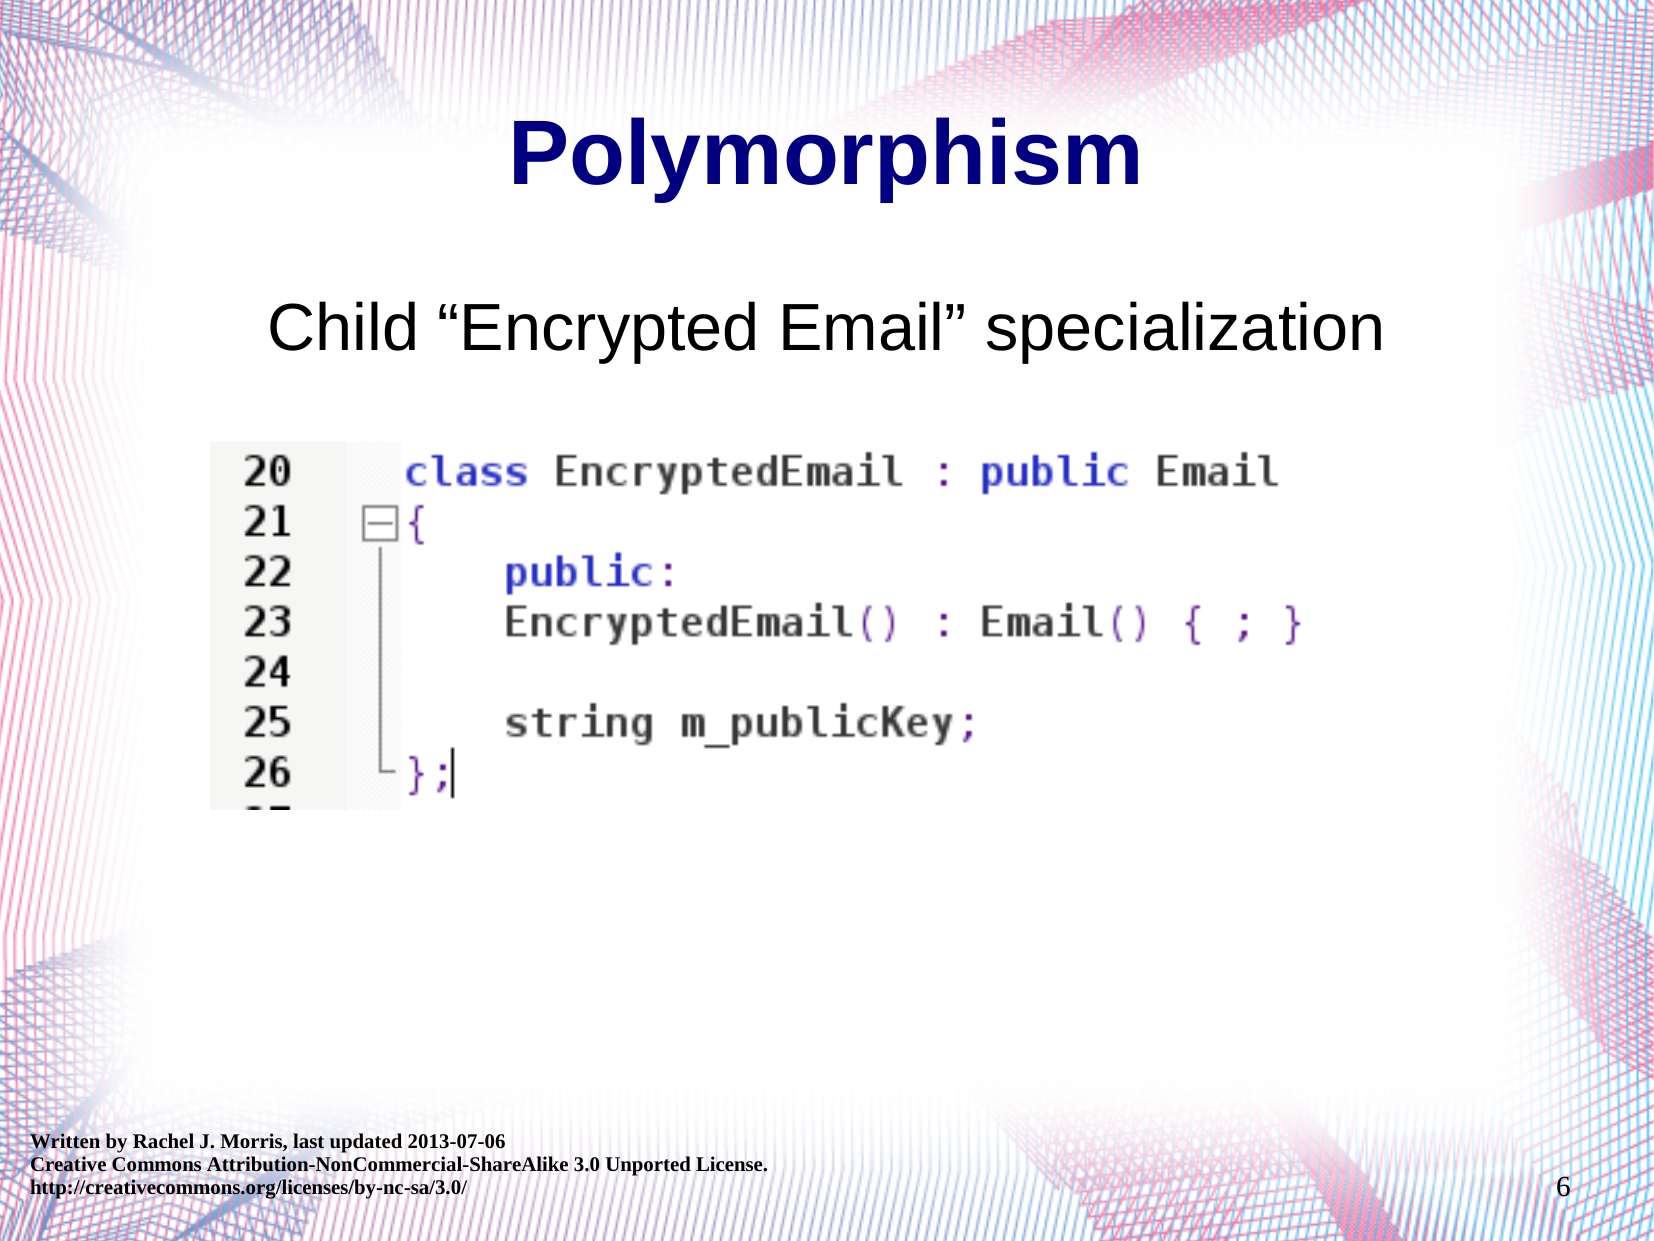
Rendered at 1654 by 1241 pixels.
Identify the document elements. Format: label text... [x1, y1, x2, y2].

title Polymorphism [82, 49, 1571, 257]
list Child “Encrypted Email” specialization [82, 290, 1571, 496]
picture [0, 0, 1654, 1241]
